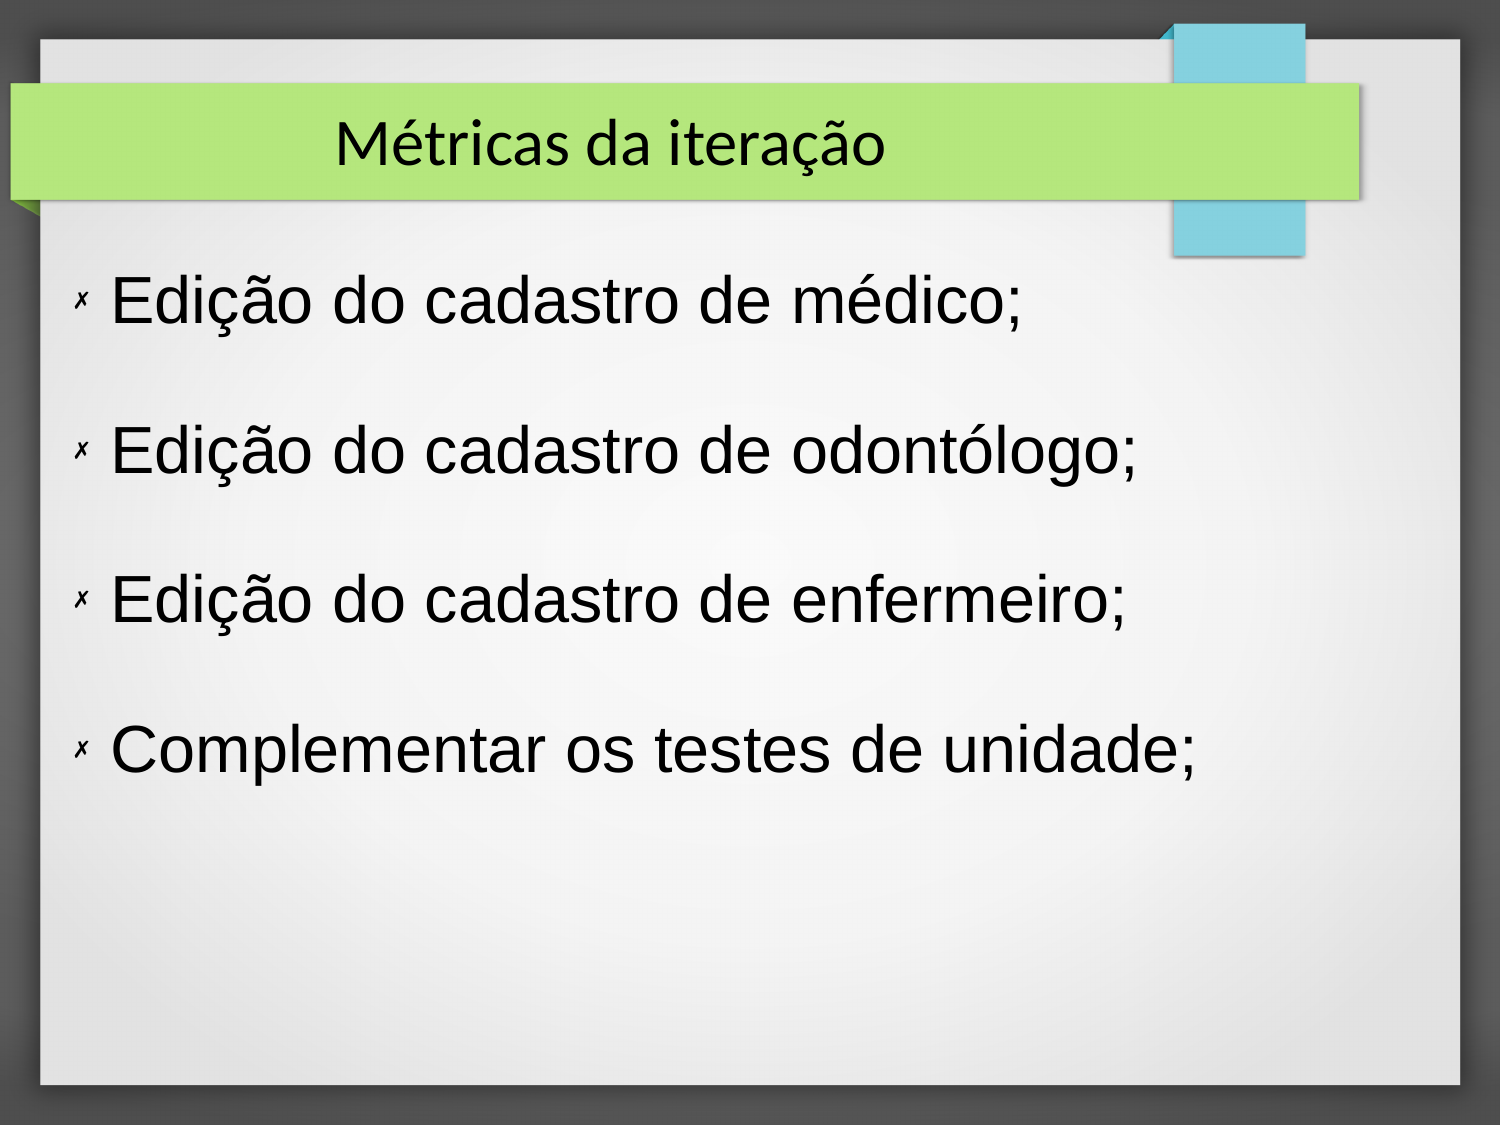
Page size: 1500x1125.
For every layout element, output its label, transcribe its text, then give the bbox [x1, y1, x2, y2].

subtitle Edição do cadastro de médico; Edição do cadastro de odontólogo; Edição do cadastro de enfermeiro; Complementar os testes de unidade; [75, 263, 1425, 916]
picture [0, 0, 1500, 1125]
text_box Métricas da iteração [75, 85, 1147, 193]
